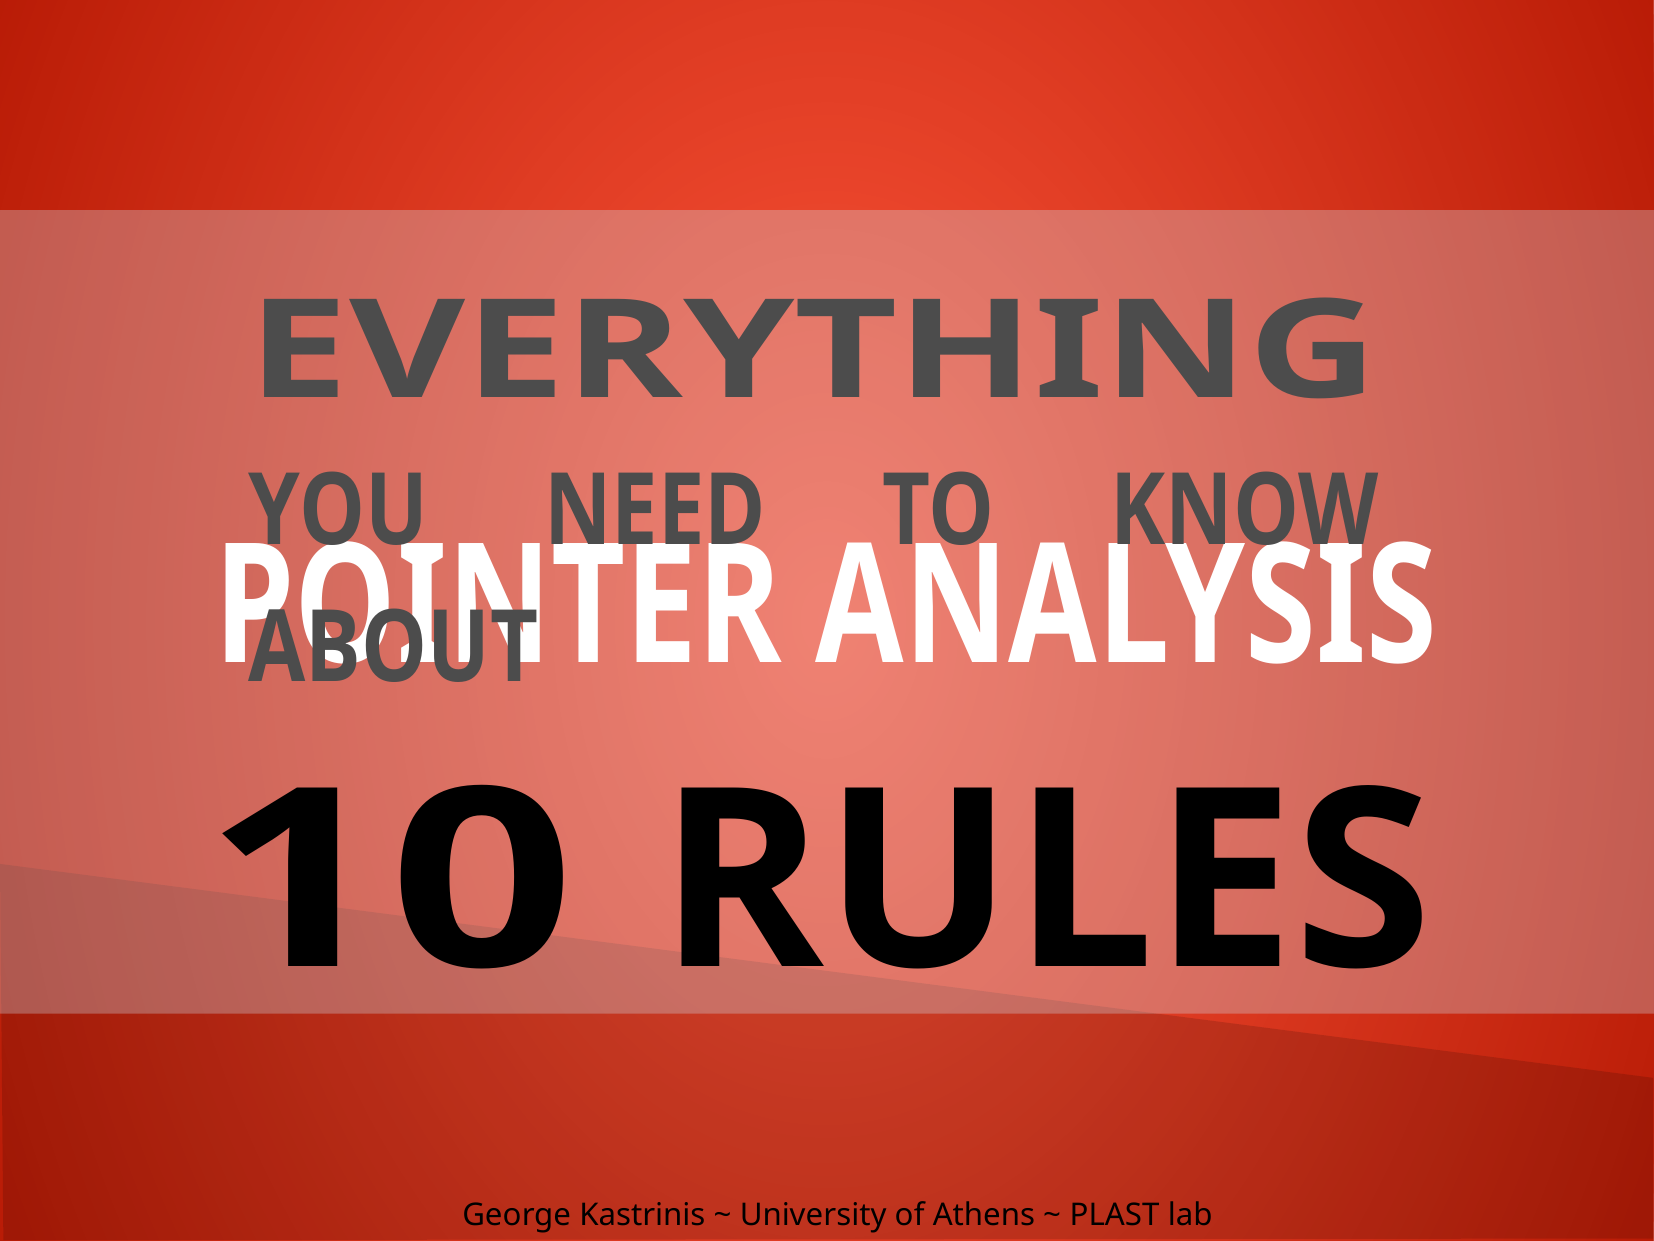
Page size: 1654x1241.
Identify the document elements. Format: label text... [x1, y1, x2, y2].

text_box 10 RULES [188, 692, 1466, 988]
text_box [0, 210, 1654, 1014]
text_box POINTER ANALYSIS [190, 503, 1463, 691]
text_box EVERYTHING YOU NEED TO KNOW ABOUT [234, 243, 1420, 525]
text_box George Kastrinis ~ University of Athens ~ PLAST lab [447, 1185, 1207, 1236]
